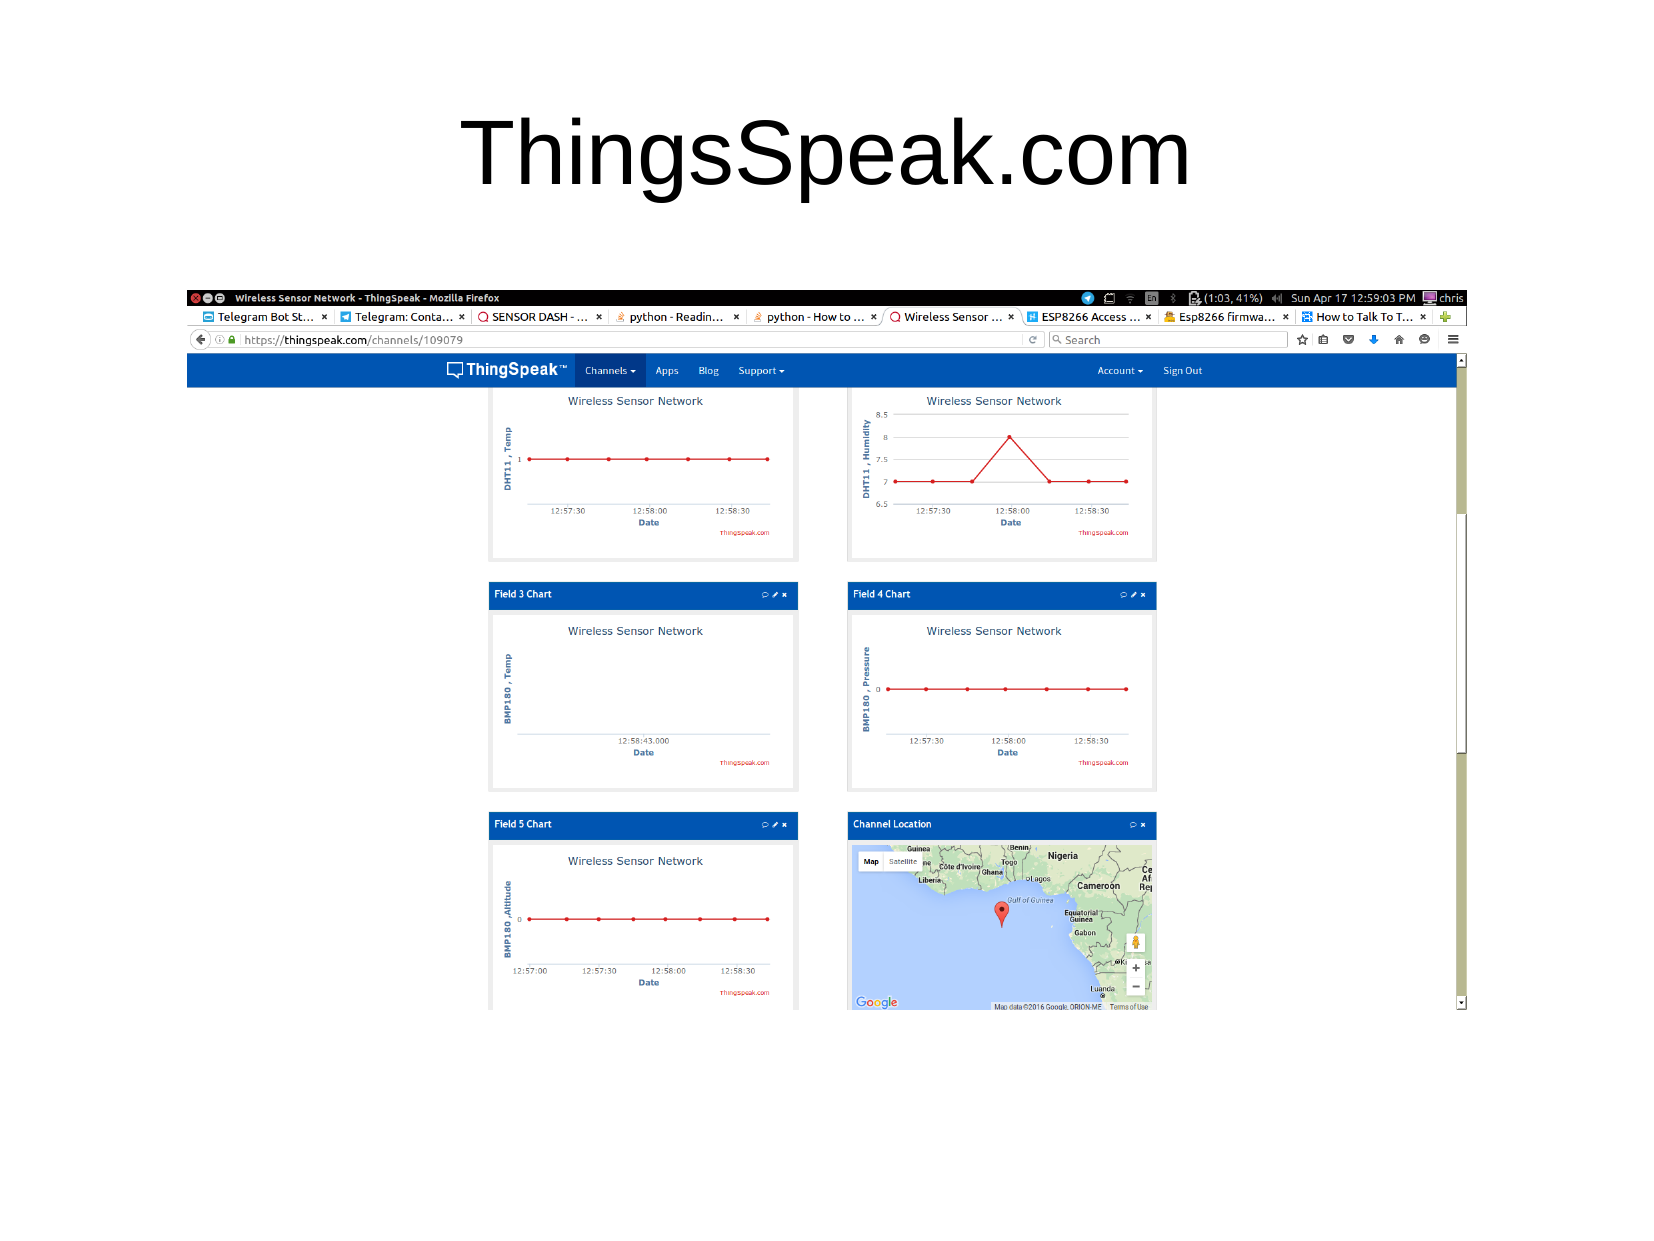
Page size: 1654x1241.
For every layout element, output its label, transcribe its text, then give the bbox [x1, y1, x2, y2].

title ThingsSpeak.com [82, 49, 1571, 257]
picture [187, 290, 1467, 1010]
